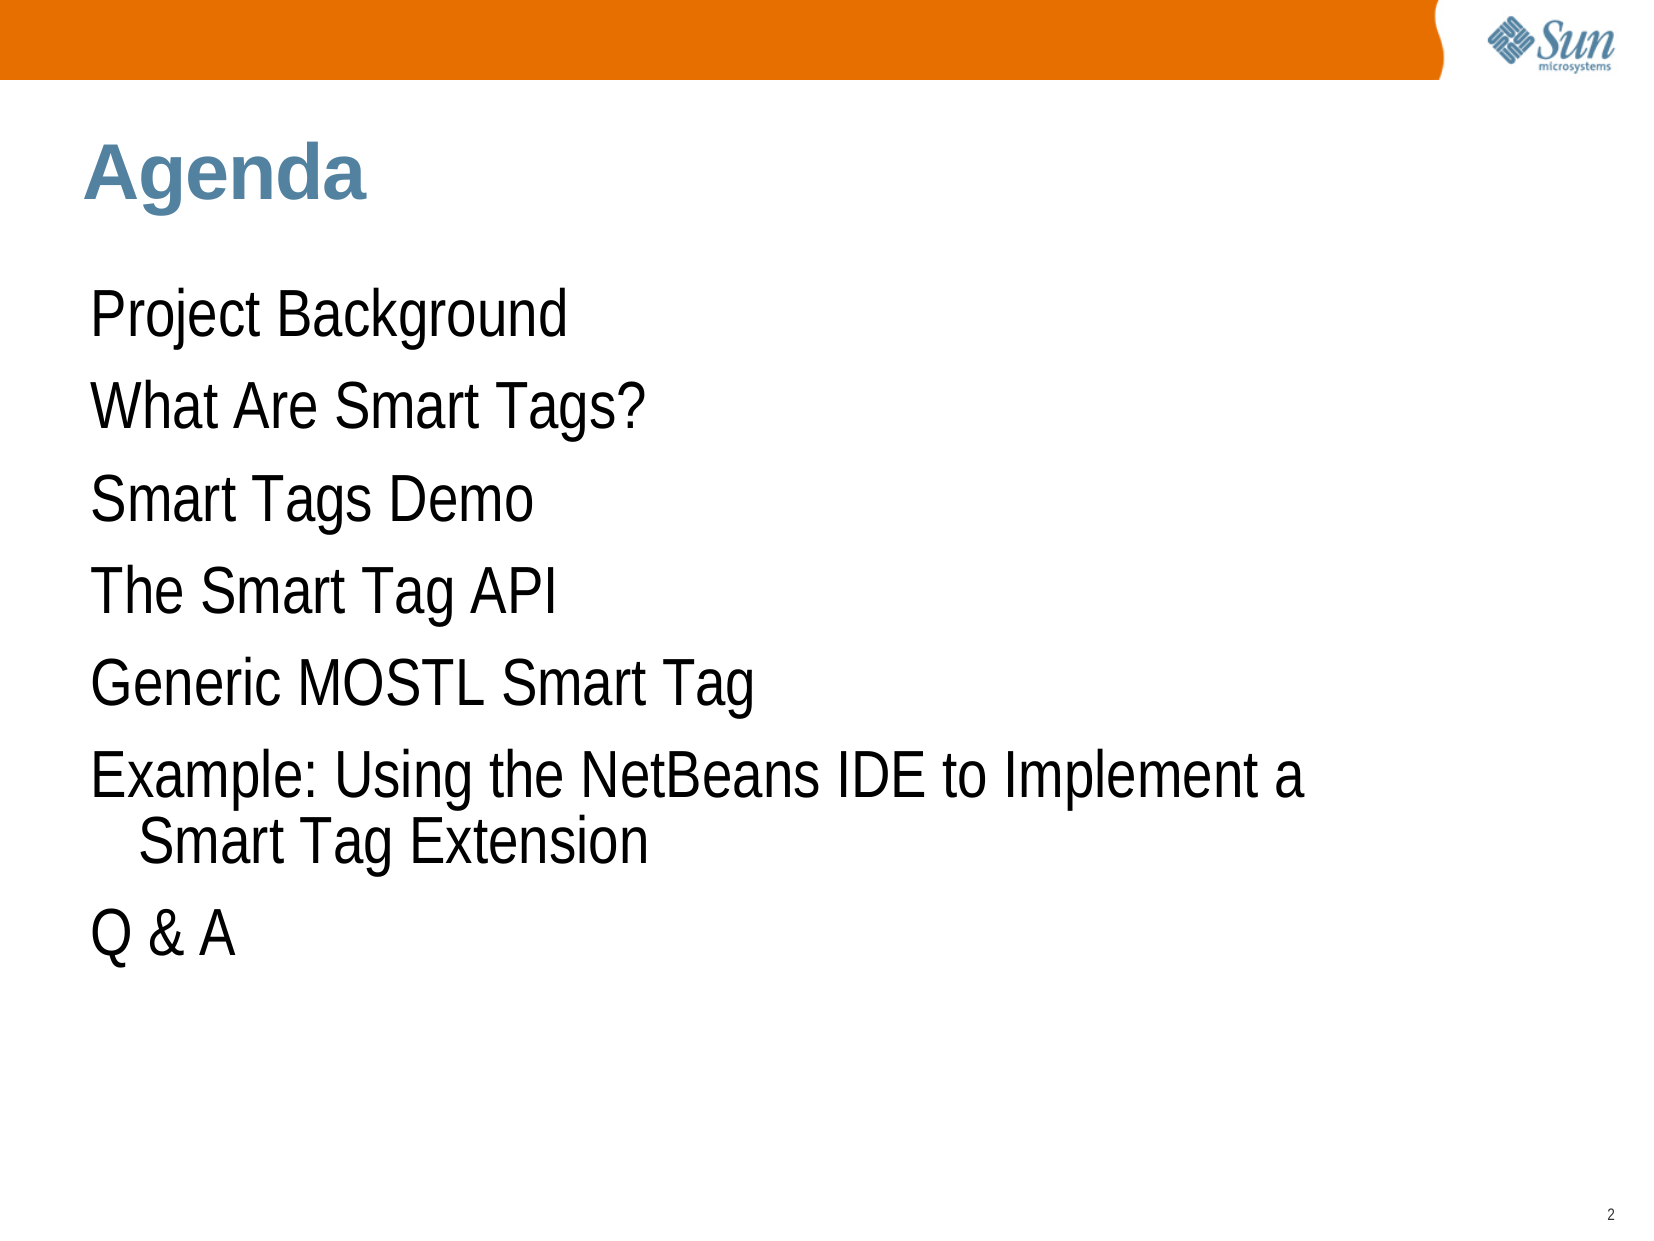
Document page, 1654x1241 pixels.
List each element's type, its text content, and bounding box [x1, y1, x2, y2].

title Agenda [82, 135, 1585, 250]
list Project Background What Are Smart Tags? Smart Tags Demo The Smart Tag API Generic MOSTL Smart Tag Example: Using the NetBeans IDE to Implement a Smart Tag Extension Q & A [71, 284, 1545, 1171]
picture [0, 0, 1654, 80]
